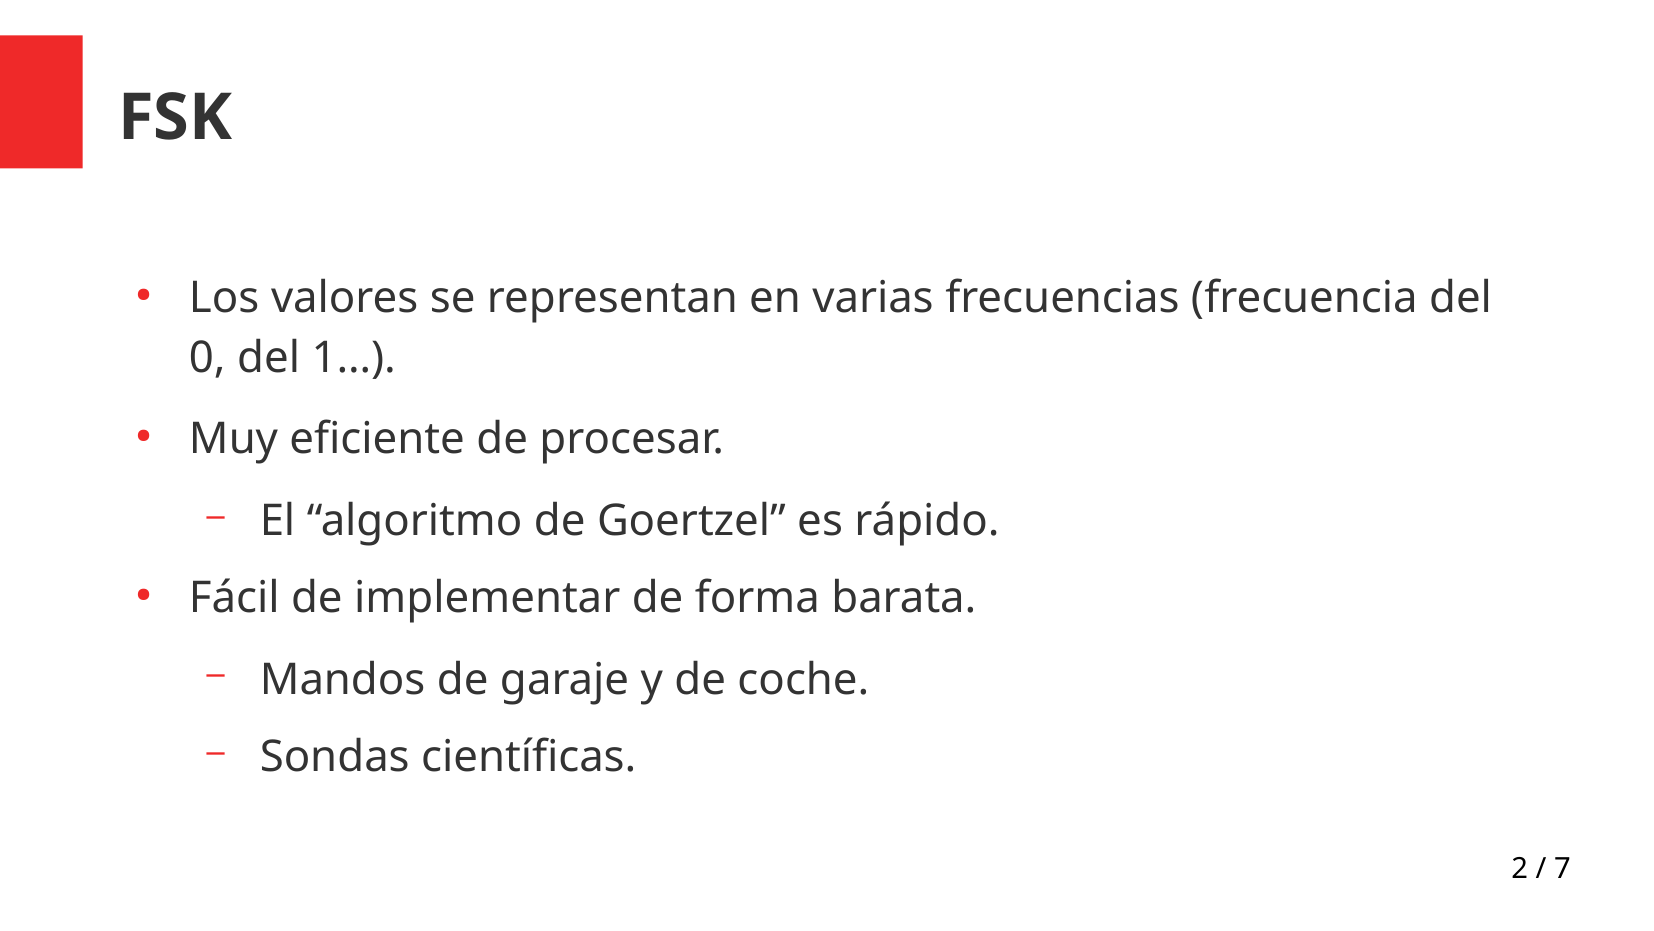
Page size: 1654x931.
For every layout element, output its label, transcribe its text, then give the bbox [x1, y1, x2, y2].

list Los valores se representan en varias frecuencias (frecuencia del 0, del 1…). Muy eficiente de procesar. El “algoritmo de Goertzel” es rápido. Fácil de implementar de forma barata. Mandos de garaje y de coche. Sondas científicas. [118, 265, 1536, 806]
title FSK [118, 37, 1571, 193]
